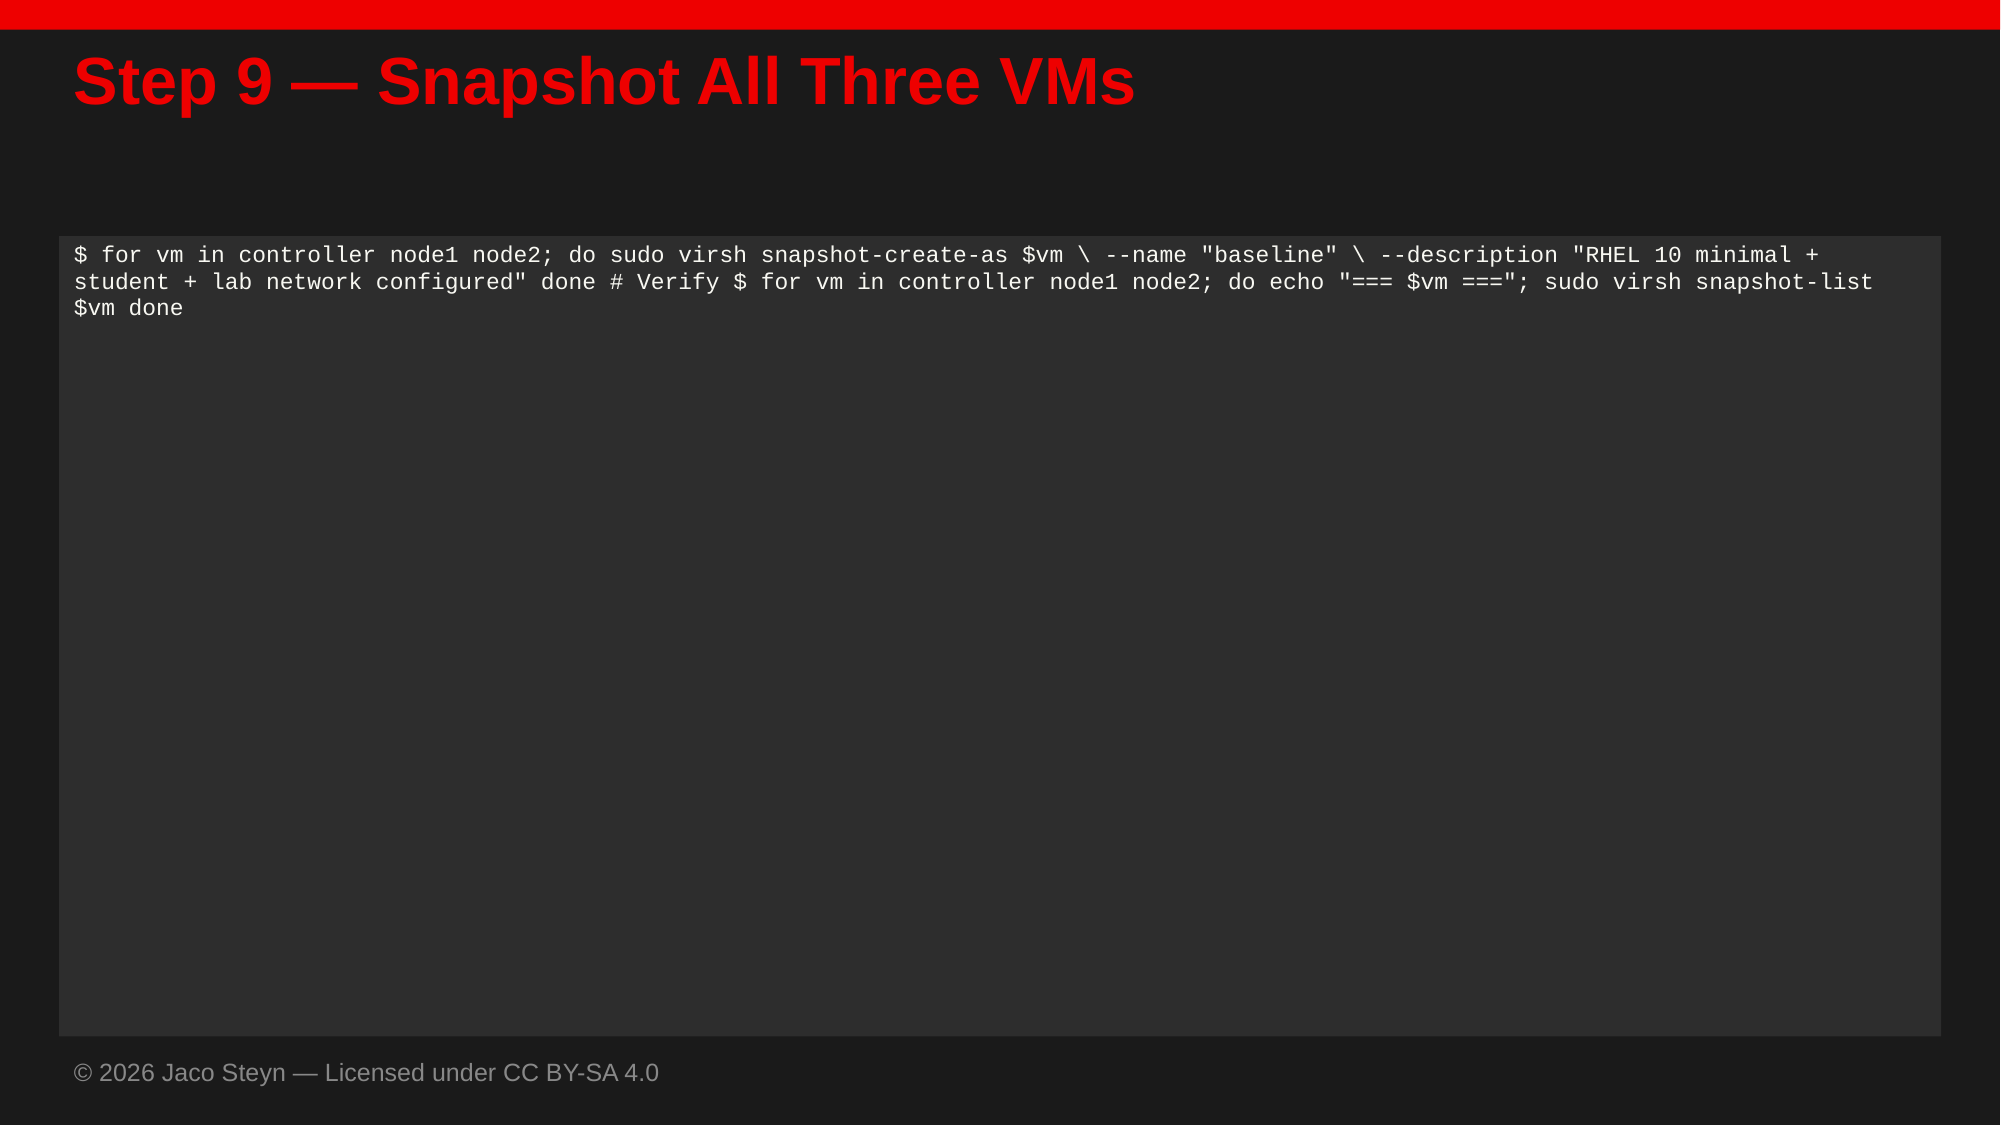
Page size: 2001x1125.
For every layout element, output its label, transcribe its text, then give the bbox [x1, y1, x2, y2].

text_box Step 9 — Snapshot All Three VMs [59, 36, 1942, 208]
text_box [0, 0, 2001, 30]
text_box © 2026 Jaco Steyn — Licensed under CC BY-SA 4.0 [59, 1051, 1942, 1093]
text_box $ for vm in controller node1 node2; do sudo virsh snapshot-create-as $vm \ --name "baseline" \ --description "RHEL 10 minimal + student + lab network configured" done # Verify $ for vm in controller node1 node2; do echo "=== $vm ==="; sudo virsh snapshot-list $vm done [59, 236, 1942, 1037]
